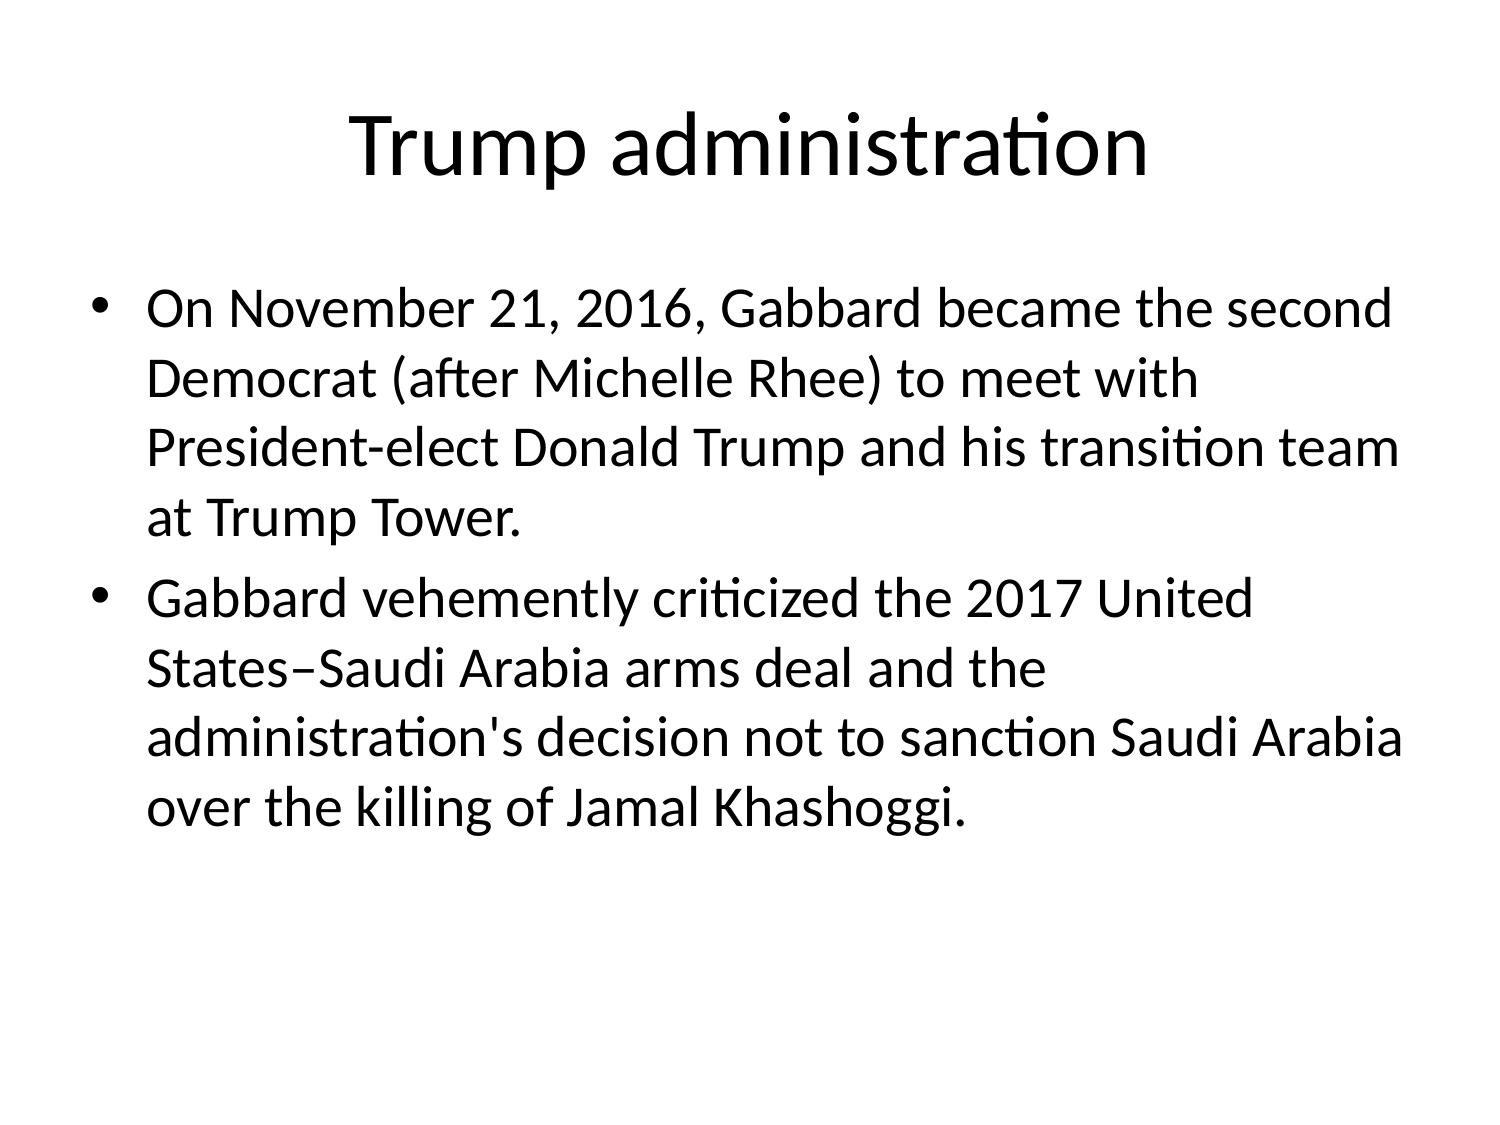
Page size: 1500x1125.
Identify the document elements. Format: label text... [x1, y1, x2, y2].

list On November 21, 2016, Gabbard became the second Democrat (after Michelle Rhee) to meet with President-elect Donald Trump and his transition team at Trump Tower. Gabbard vehemently criticized the 2017 United States–Saudi Arabia arms deal and the administration's decision not to sanction Saudi Arabia over the killing of Jamal Khashoggi. [75, 262, 1425, 1005]
title Trump administration [75, 45, 1425, 233]
